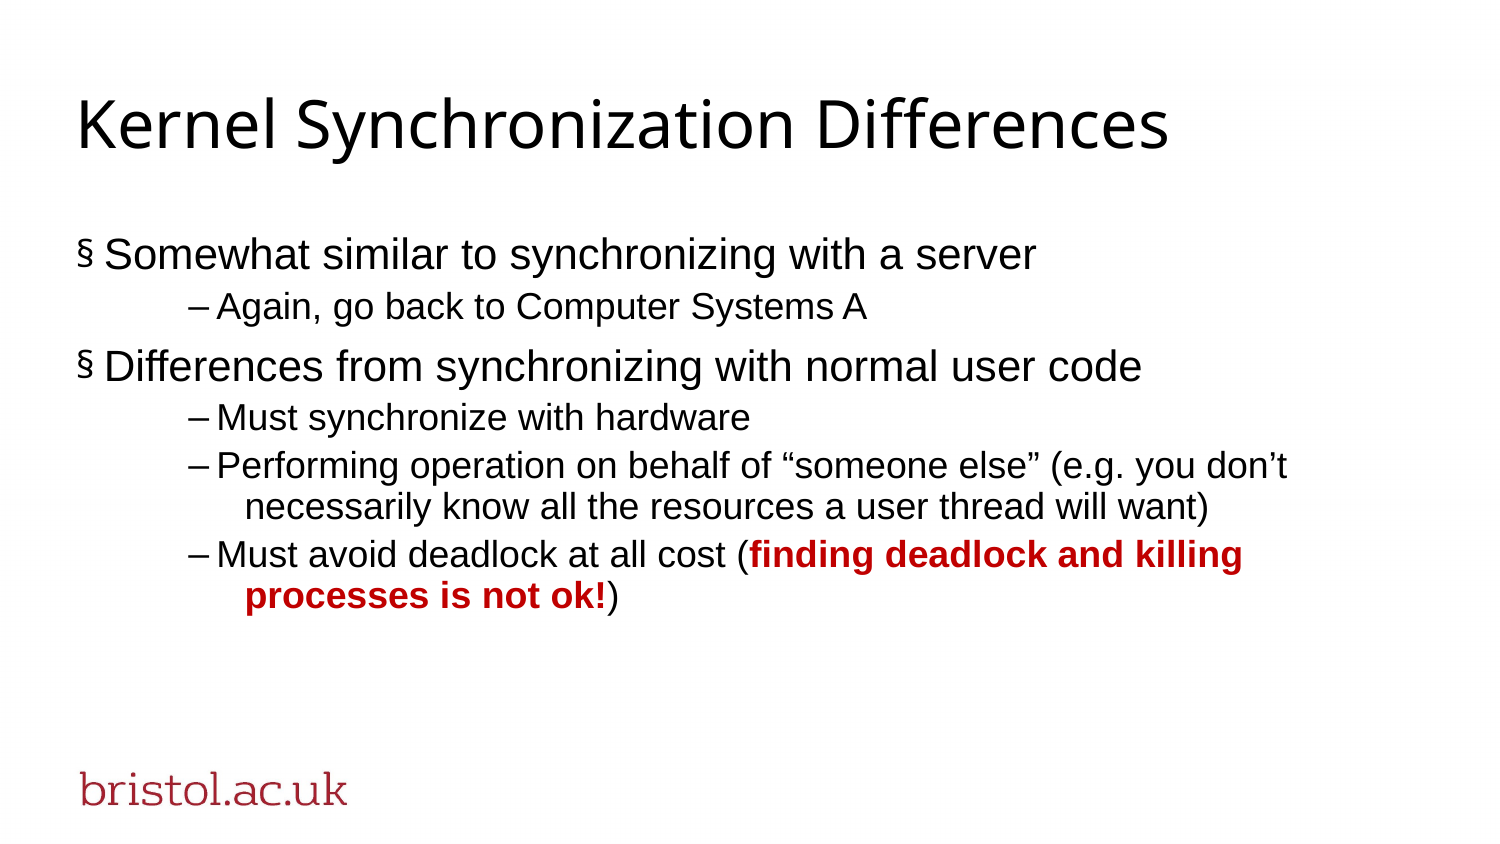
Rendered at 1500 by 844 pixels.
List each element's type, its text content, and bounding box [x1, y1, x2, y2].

list Somewhat similar to synchronizing with a server Again, go back to Computer Systems A Differences from synchronizing with normal user code Must synchronize with hardware Performing operation on behalf of “someone else” (e.g. you don’t necessarily know all the resources a user thread will want) Must avoid deadlock at all cost (finding deadlock and killing processes is not ok!) [60, 224, 1440, 699]
title Kernel Synchronization Differences [60, 44, 1440, 209]
